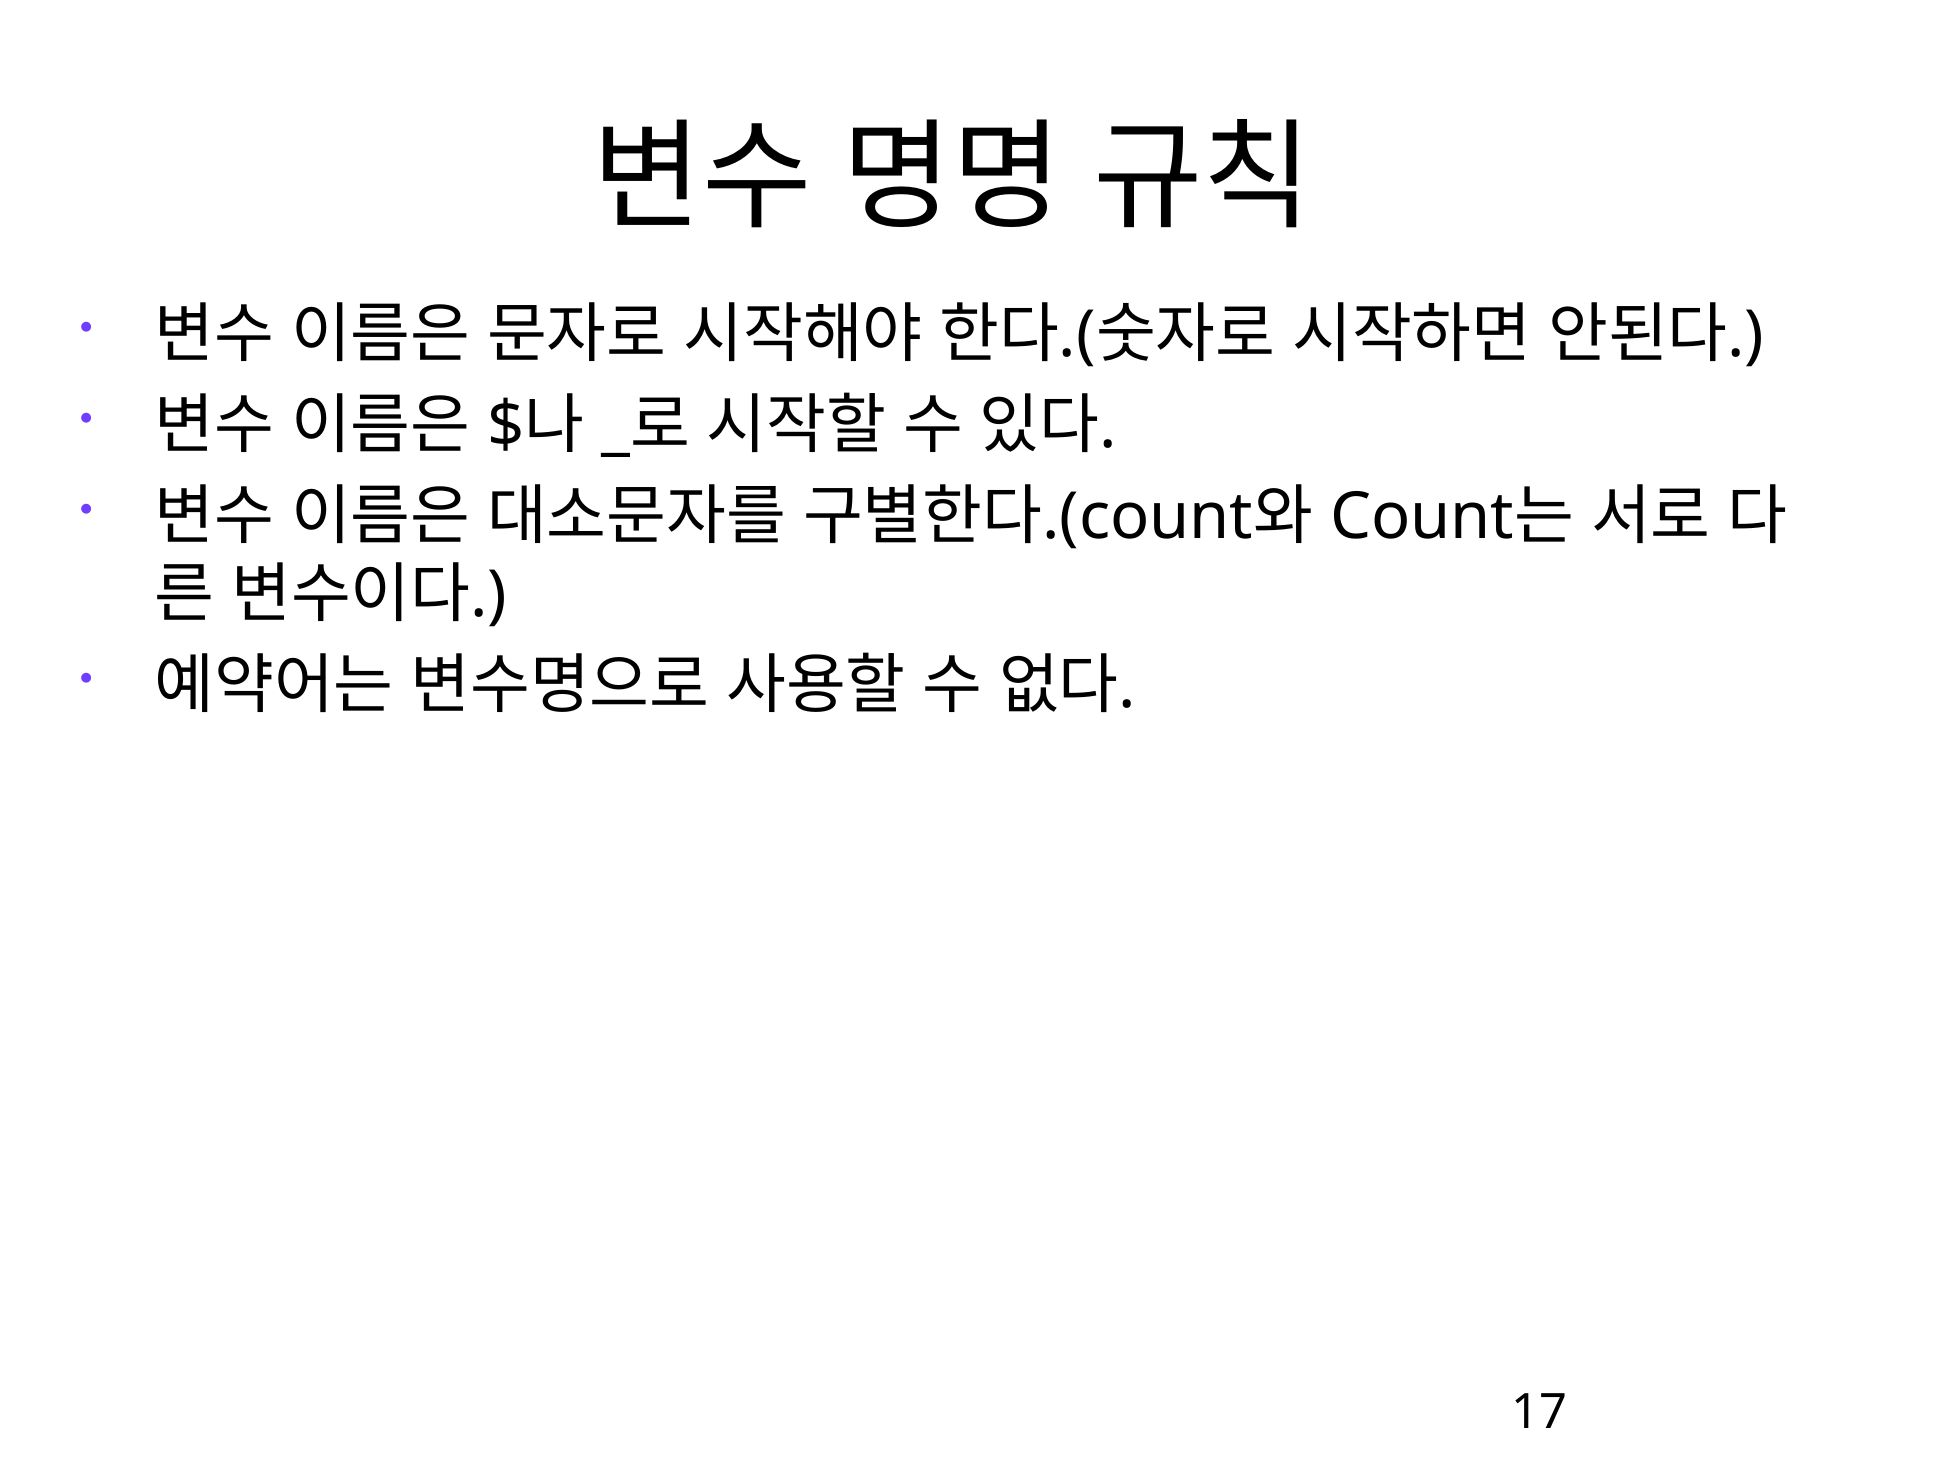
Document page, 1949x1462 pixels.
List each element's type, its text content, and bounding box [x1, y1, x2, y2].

title 변수 명명 규칙 [156, 92, 1749, 255]
list 변수 이름은 문자로 시작해야 한다.(숫자로 시작하면 안된다.) 변수 이름은 $나 _로 시작할 수 있다. 변수 이름은 대소문자를 구별한다.(count와 Count는 서로 다른 변수이다.) 예약어는 변수명으로 사용할 수 없다. [66, 284, 1839, 1343]
slide_number <숫자> [1496, 1372, 1899, 1462]
